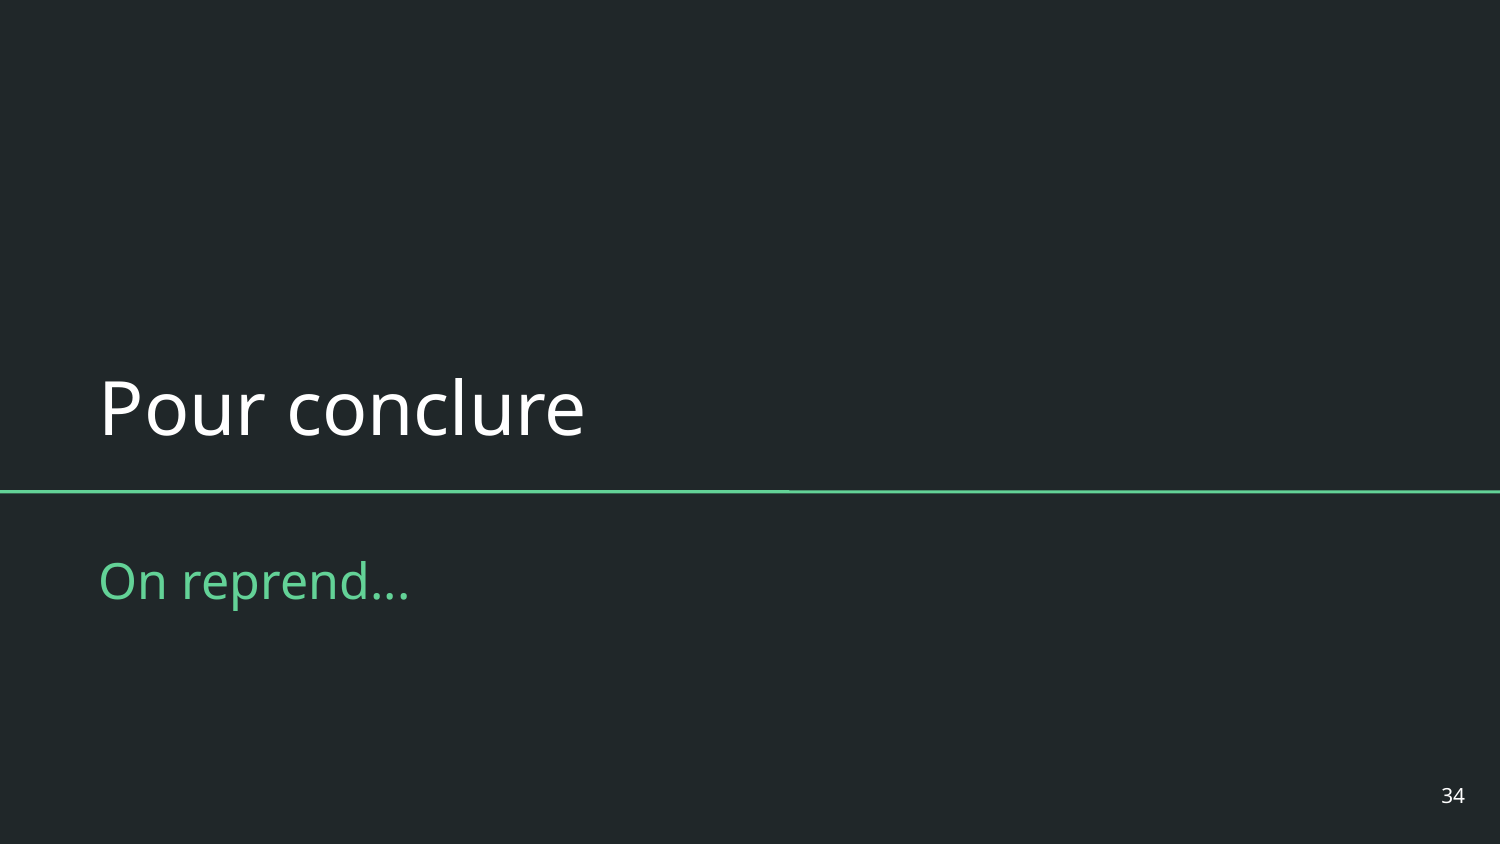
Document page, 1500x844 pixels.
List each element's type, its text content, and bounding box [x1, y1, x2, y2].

text_box On reprend... [83, 525, 1388, 625]
title Pour conclure [83, 337, 1417, 466]
slide_number <numéro> [1389, 764, 1480, 830]
